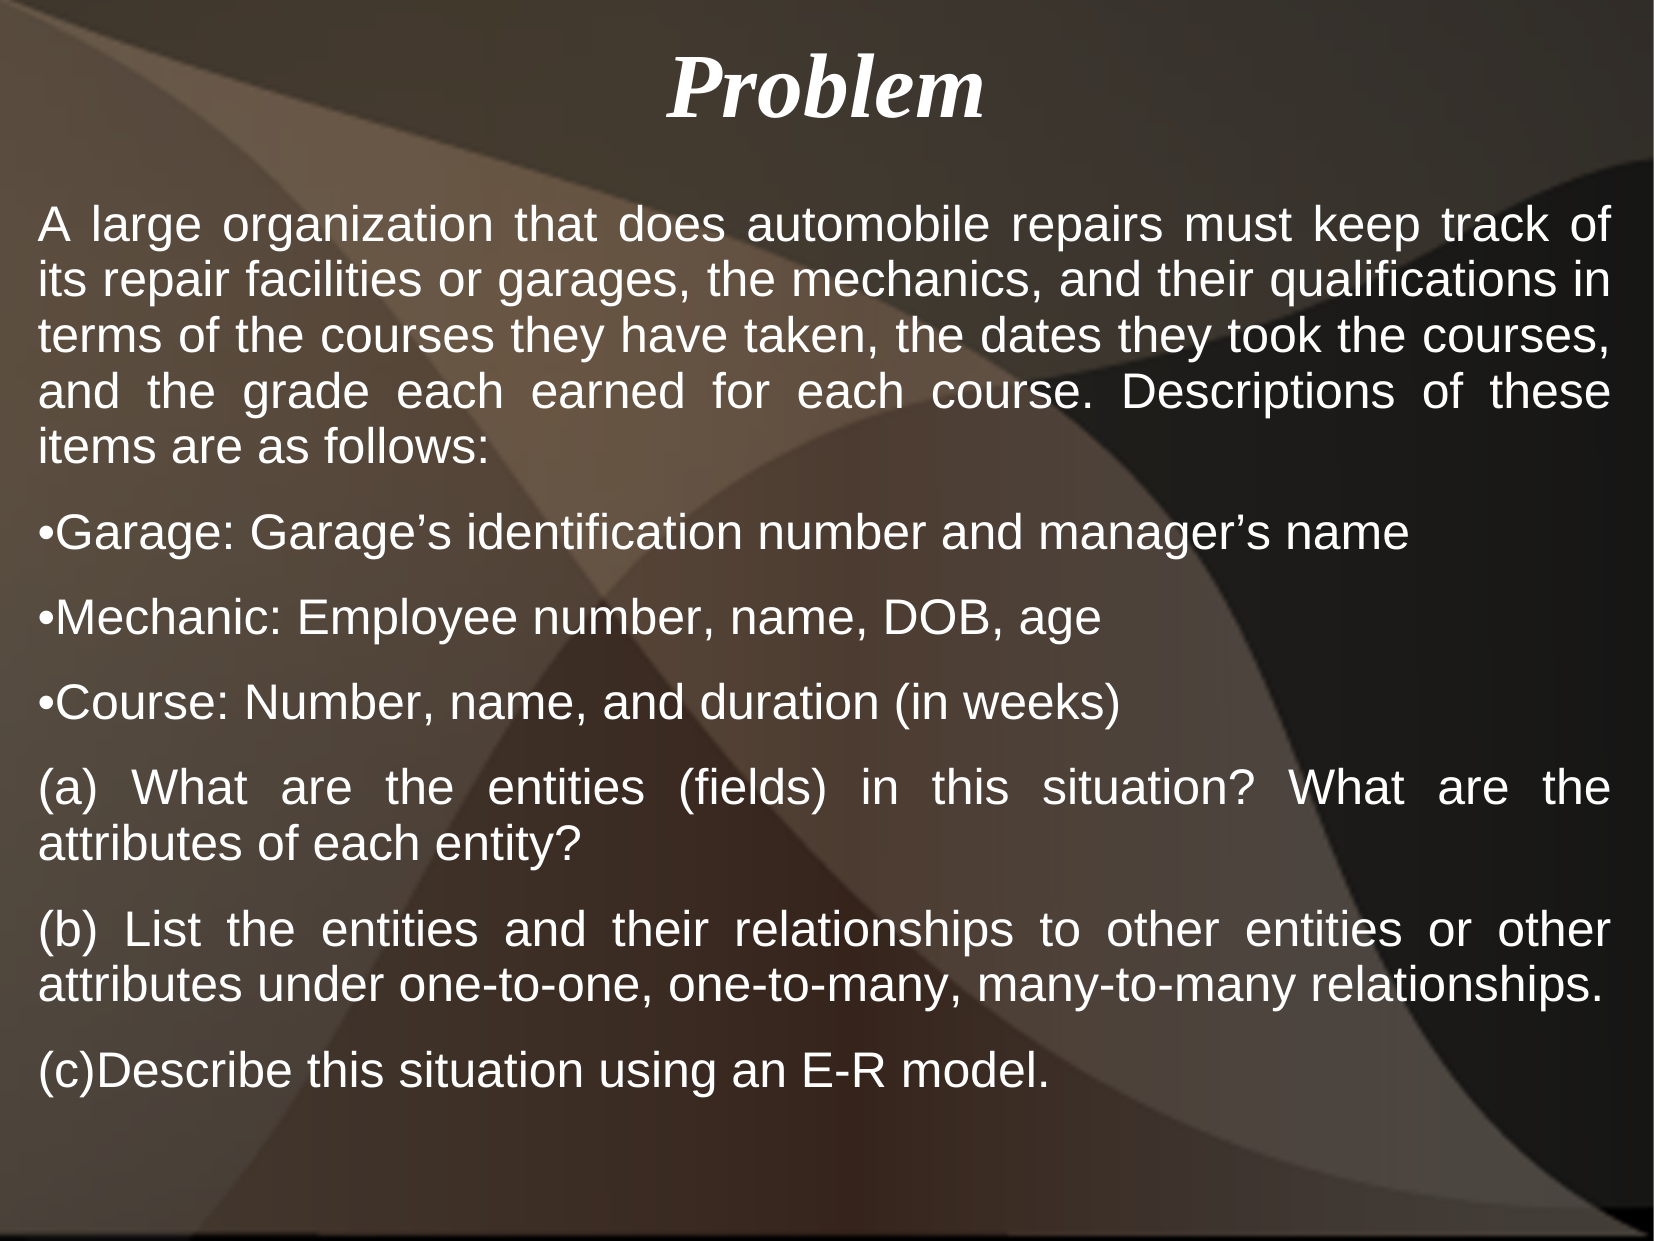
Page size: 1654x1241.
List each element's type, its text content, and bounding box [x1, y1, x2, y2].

picture [0, 0, 1654, 1241]
list A large organization that does automobile repairs must keep track of its repair facilities or garages, the mechanics, and their qualifications in terms of the courses they have taken, the dates they took the courses, and the grade each earned for each course. Descriptions of these items are as follows: •Garage: Garage’s identification number and manager’s name •Mechanic: Employee number, name, DOB, age •Course: Number, name, and duration (in weeks) (a) What are the entities (fields) in this situation? What are the attributes of each entity? (b) List the entities and their relationships to other entities or other attributes under one-to-one, one-to-many, many-to-many relationships. (c)Describe this situation using an E-R model. [37, 195, 1613, 1098]
title Problem [82, 29, 1571, 143]
